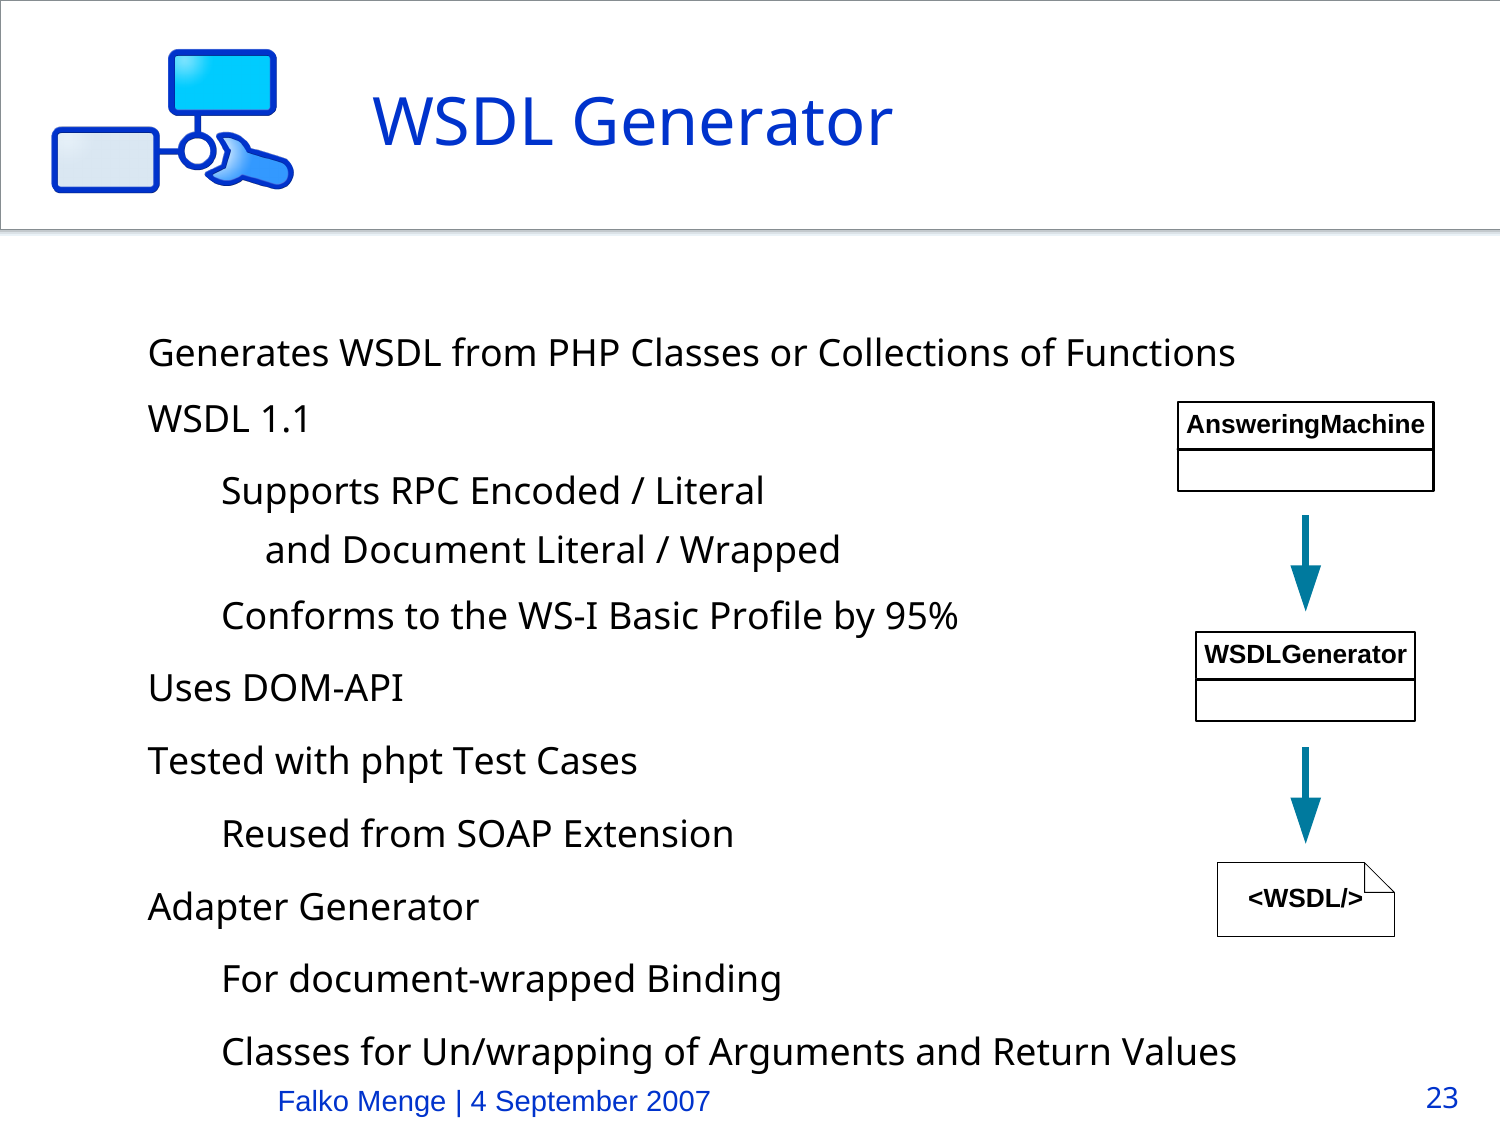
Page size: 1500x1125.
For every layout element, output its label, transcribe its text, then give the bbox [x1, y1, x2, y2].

list Generates WSDL from PHP Classes or Collections of Functions WSDL 1.1 Supports RPC Encoded / Literal and Document Literal / Wrapped Conforms to the WS-I Basic Profile by 95% Uses DOM-API Tested with phpt Test Cases Reused from SOAP Extension Adapter Generator For document-wrapped Binding Classes for Un/wrapping of Arguments and Return Values [117, 326, 1459, 1071]
picture [8, 19, 310, 224]
title WSDL Generator [372, 19, 1500, 221]
chart [1173, 397, 1439, 941]
picture [0, 230, 1500, 236]
